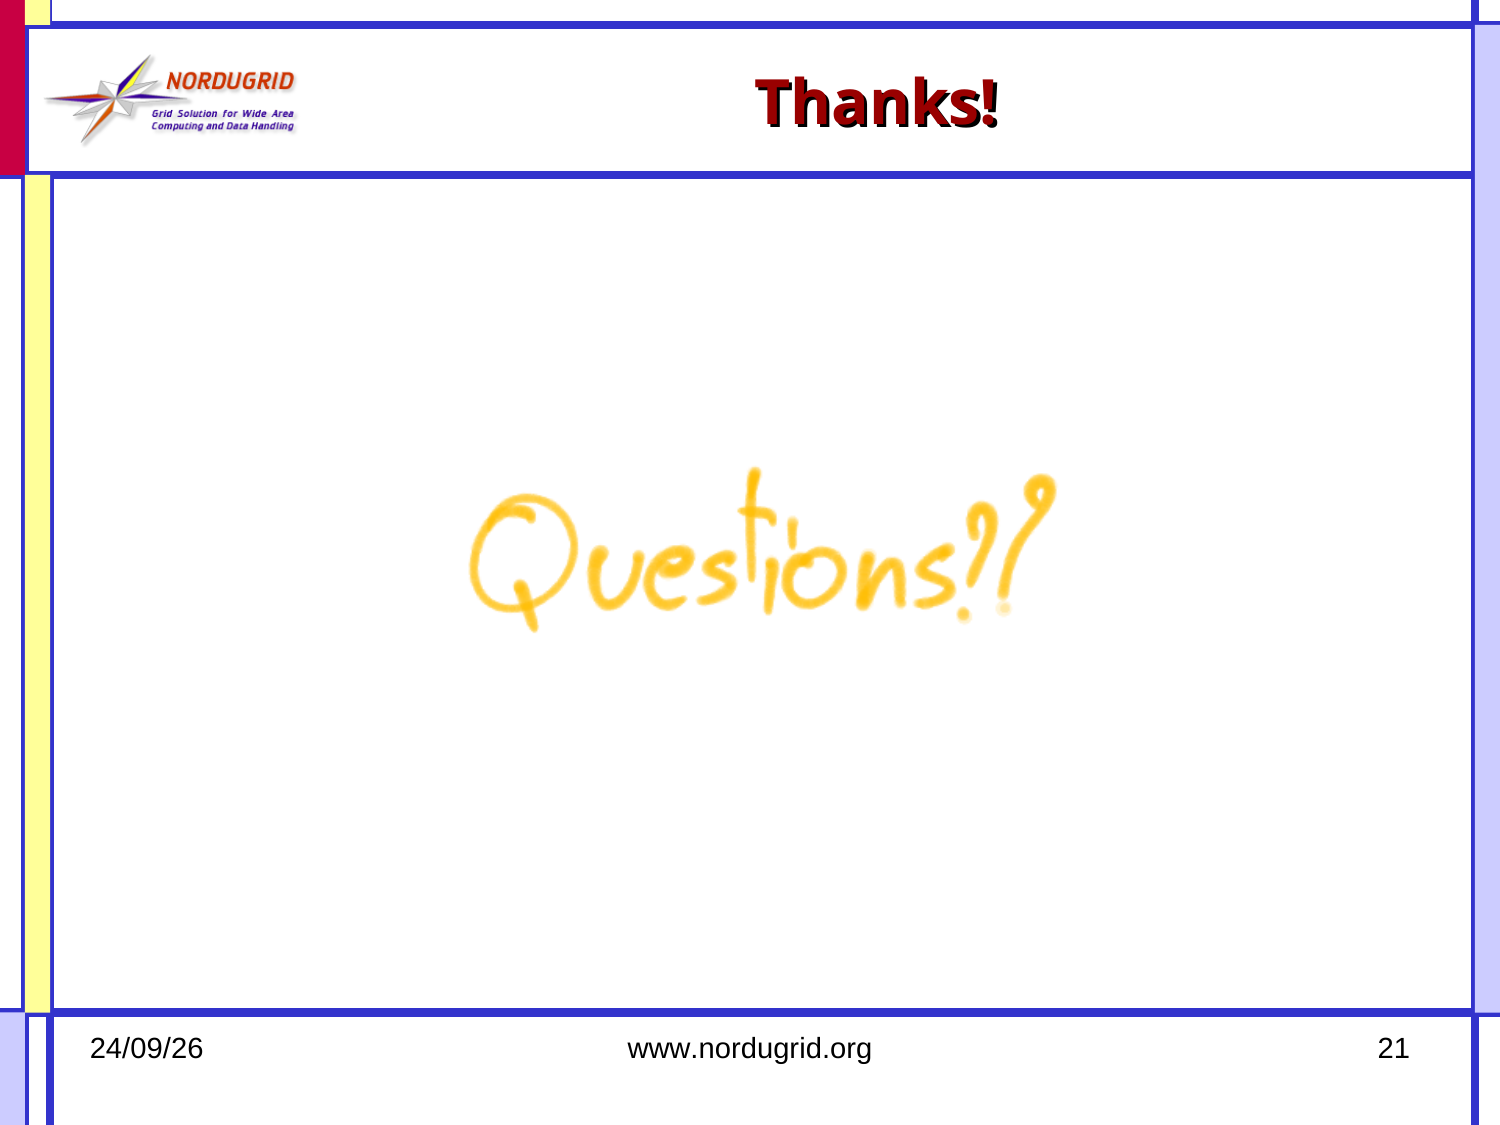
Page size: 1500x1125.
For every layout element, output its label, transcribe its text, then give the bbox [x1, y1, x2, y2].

picture [40, 49, 301, 148]
title Thanks! [324, 17, 1428, 183]
picture [423, 396, 1074, 727]
